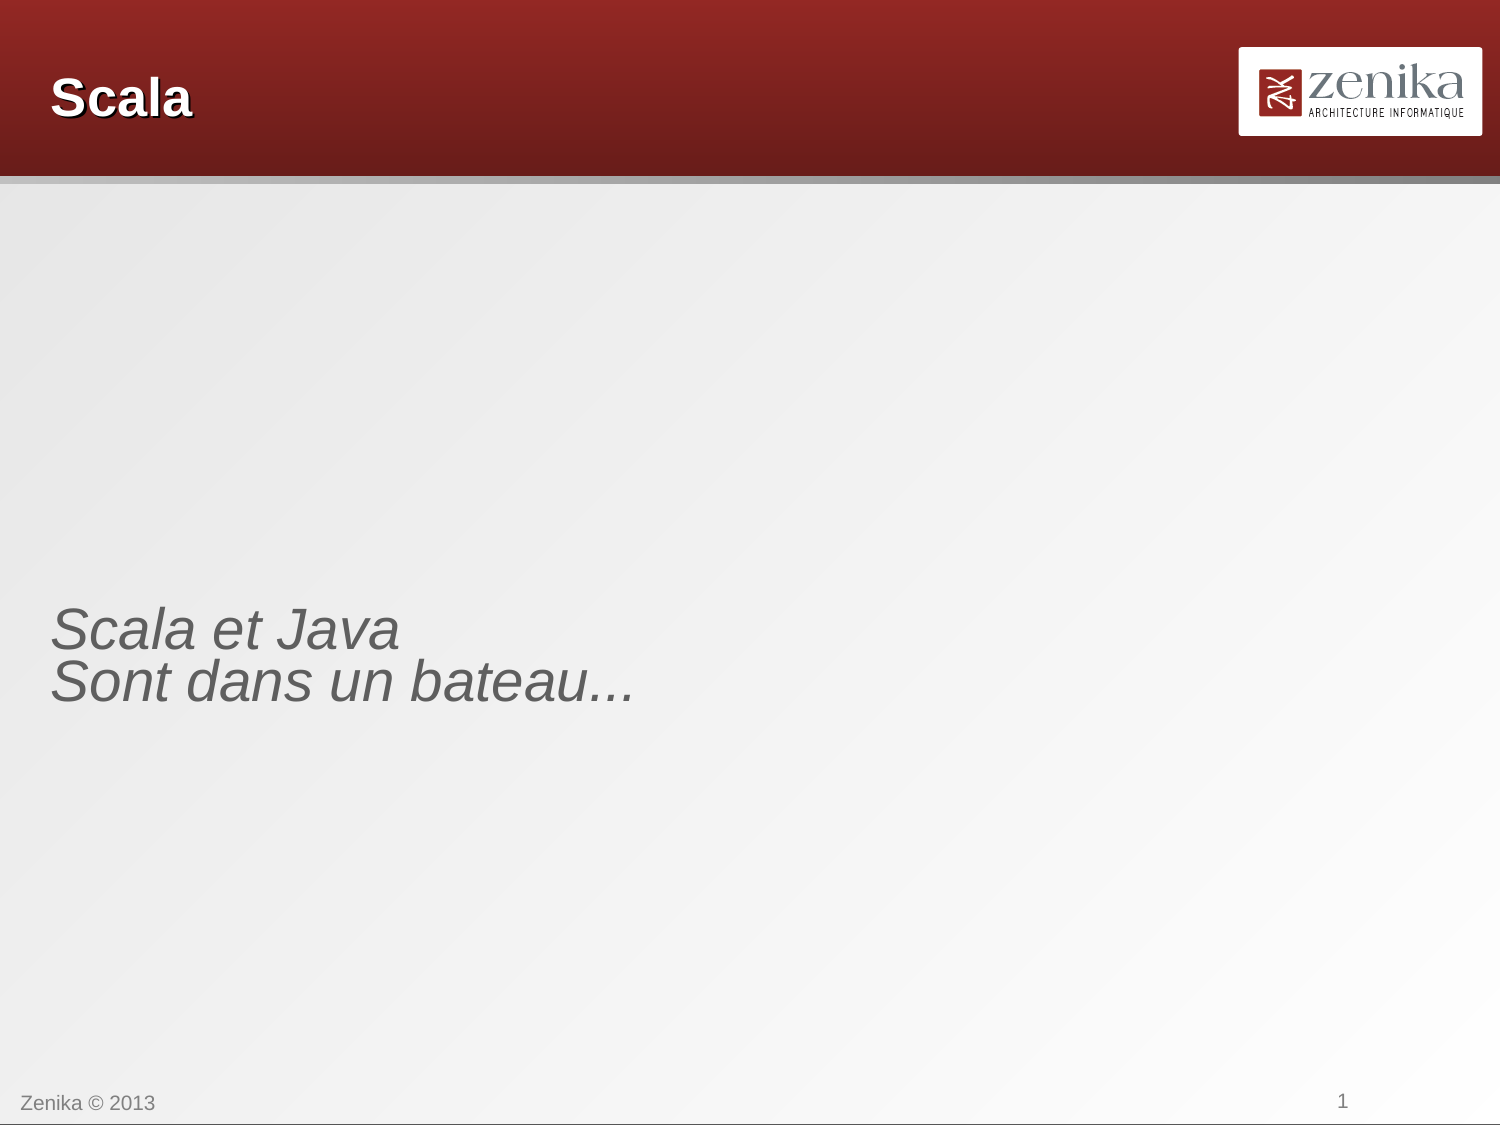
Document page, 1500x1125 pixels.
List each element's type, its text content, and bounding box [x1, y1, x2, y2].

picture [1257, 58, 1464, 125]
title Scala [50, 15, 1206, 180]
subtitle Scala et Java Sont dans un bateau... [50, 249, 1435, 1079]
